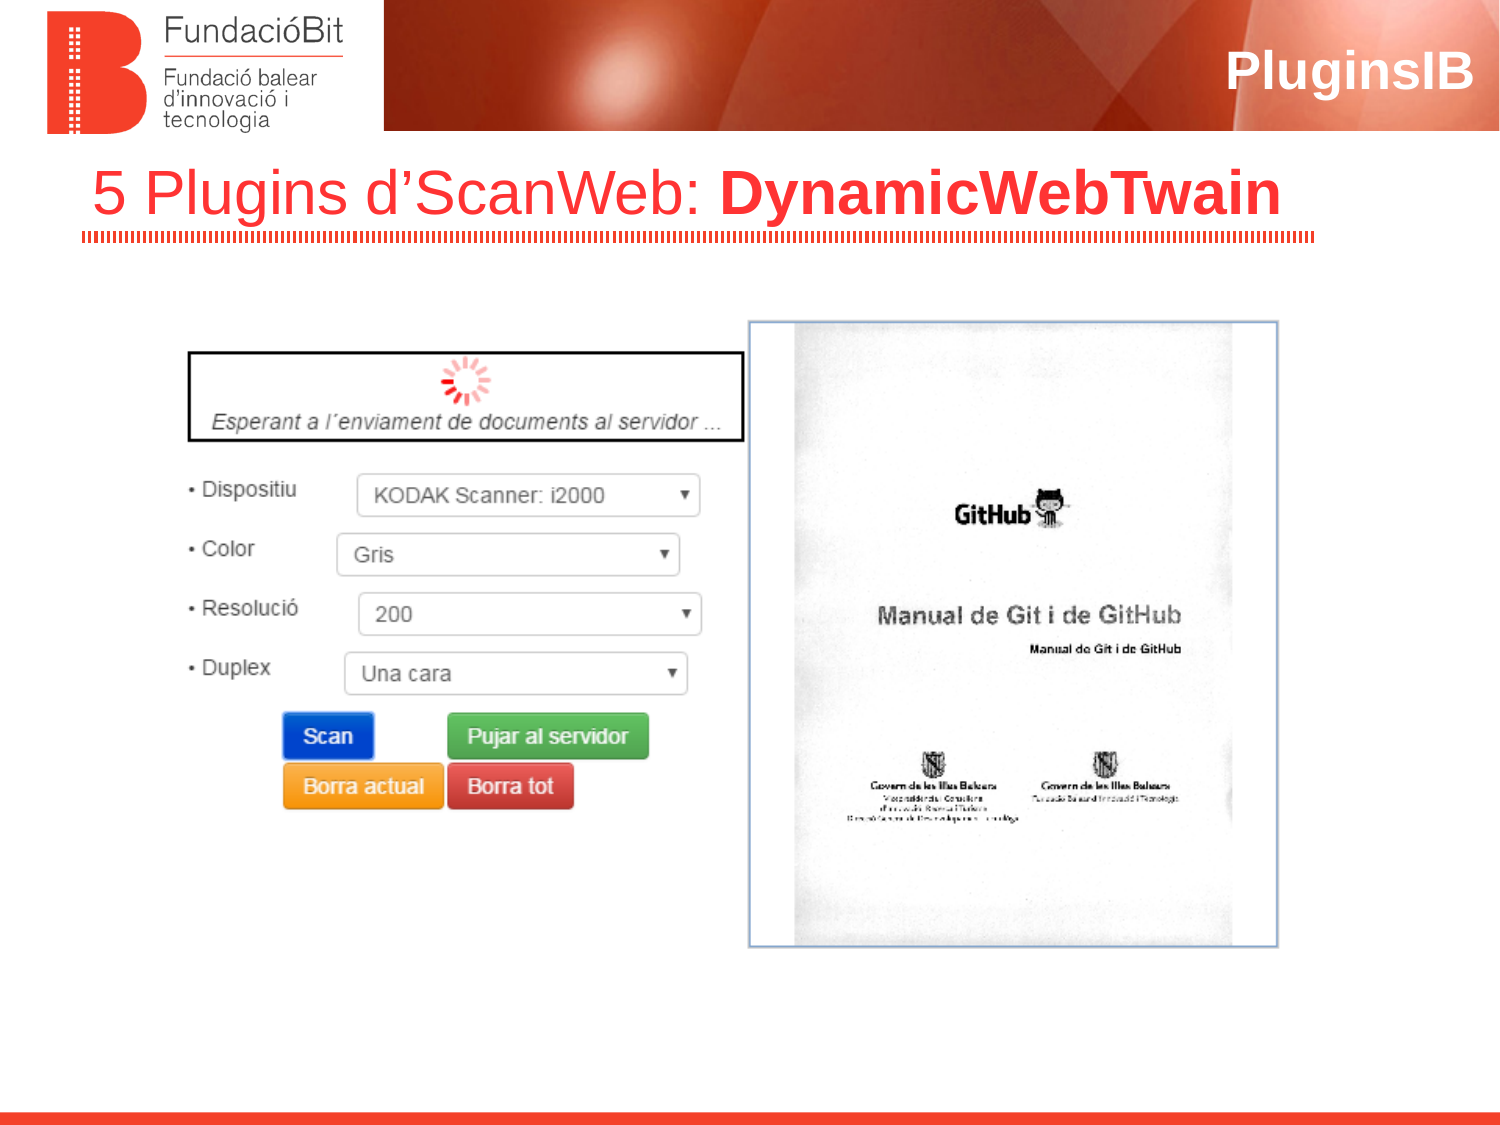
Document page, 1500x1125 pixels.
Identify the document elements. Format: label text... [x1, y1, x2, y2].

picture [47, 11, 343, 134]
title PluginsIB [324, 19, 1477, 123]
list 5 Plugins d’ScanWeb: DynamicWebTwain [40, 158, 1426, 275]
picture [163, 314, 1317, 974]
picture [383, 0, 1500, 131]
